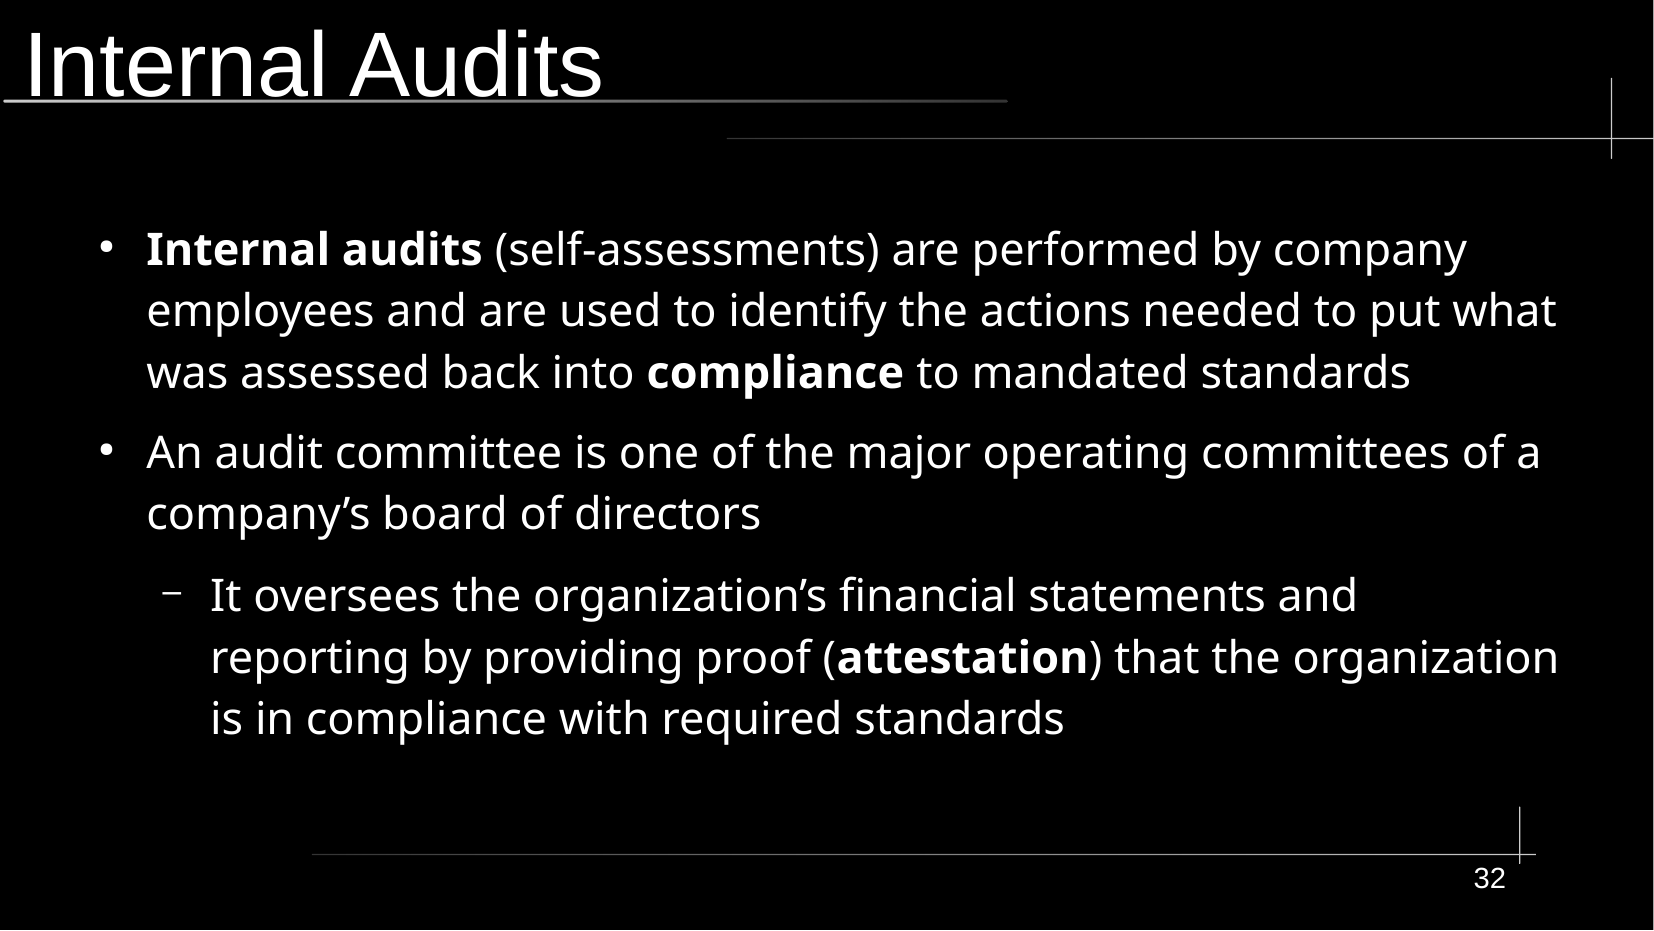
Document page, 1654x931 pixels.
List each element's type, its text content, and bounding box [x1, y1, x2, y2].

title Internal Audits [23, 11, 1589, 119]
list Internal audits (self-assessments) are performed by company employees and are used to identify the actions needed to put what was assessed back into compliance to mandated standards An audit committee is one of the major operating committees of a company’s board of directors It oversees the organization’s financial statements and reporting by providing proof (attestation) that the organization is in compliance with required standards [82, 217, 1571, 758]
